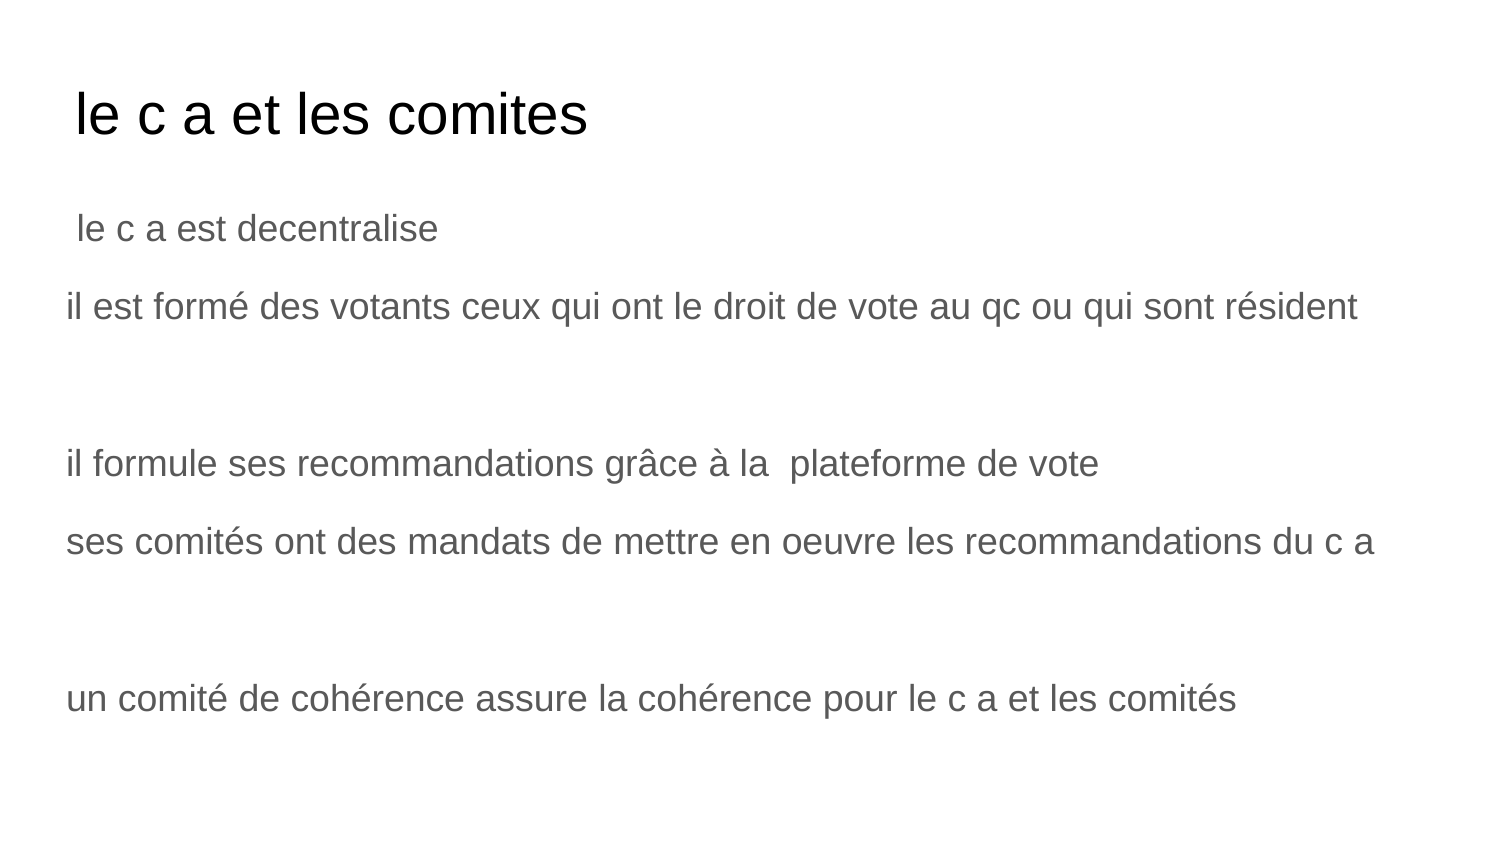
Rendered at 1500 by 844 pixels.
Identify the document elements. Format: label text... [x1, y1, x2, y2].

title le c a et les comites [60, 61, 1459, 156]
list le c a est decentralise il est formé des votants ceux qui ont le droit de vote au qc ou qui sont résident il formule ses recommandations grâce à la plateforme de vote ses comités ont des mandats de mettre en oeuvre les recommandations du c a un comité de cohérence assure la cohérence pour le c a et les comités [51, 189, 1449, 776]
